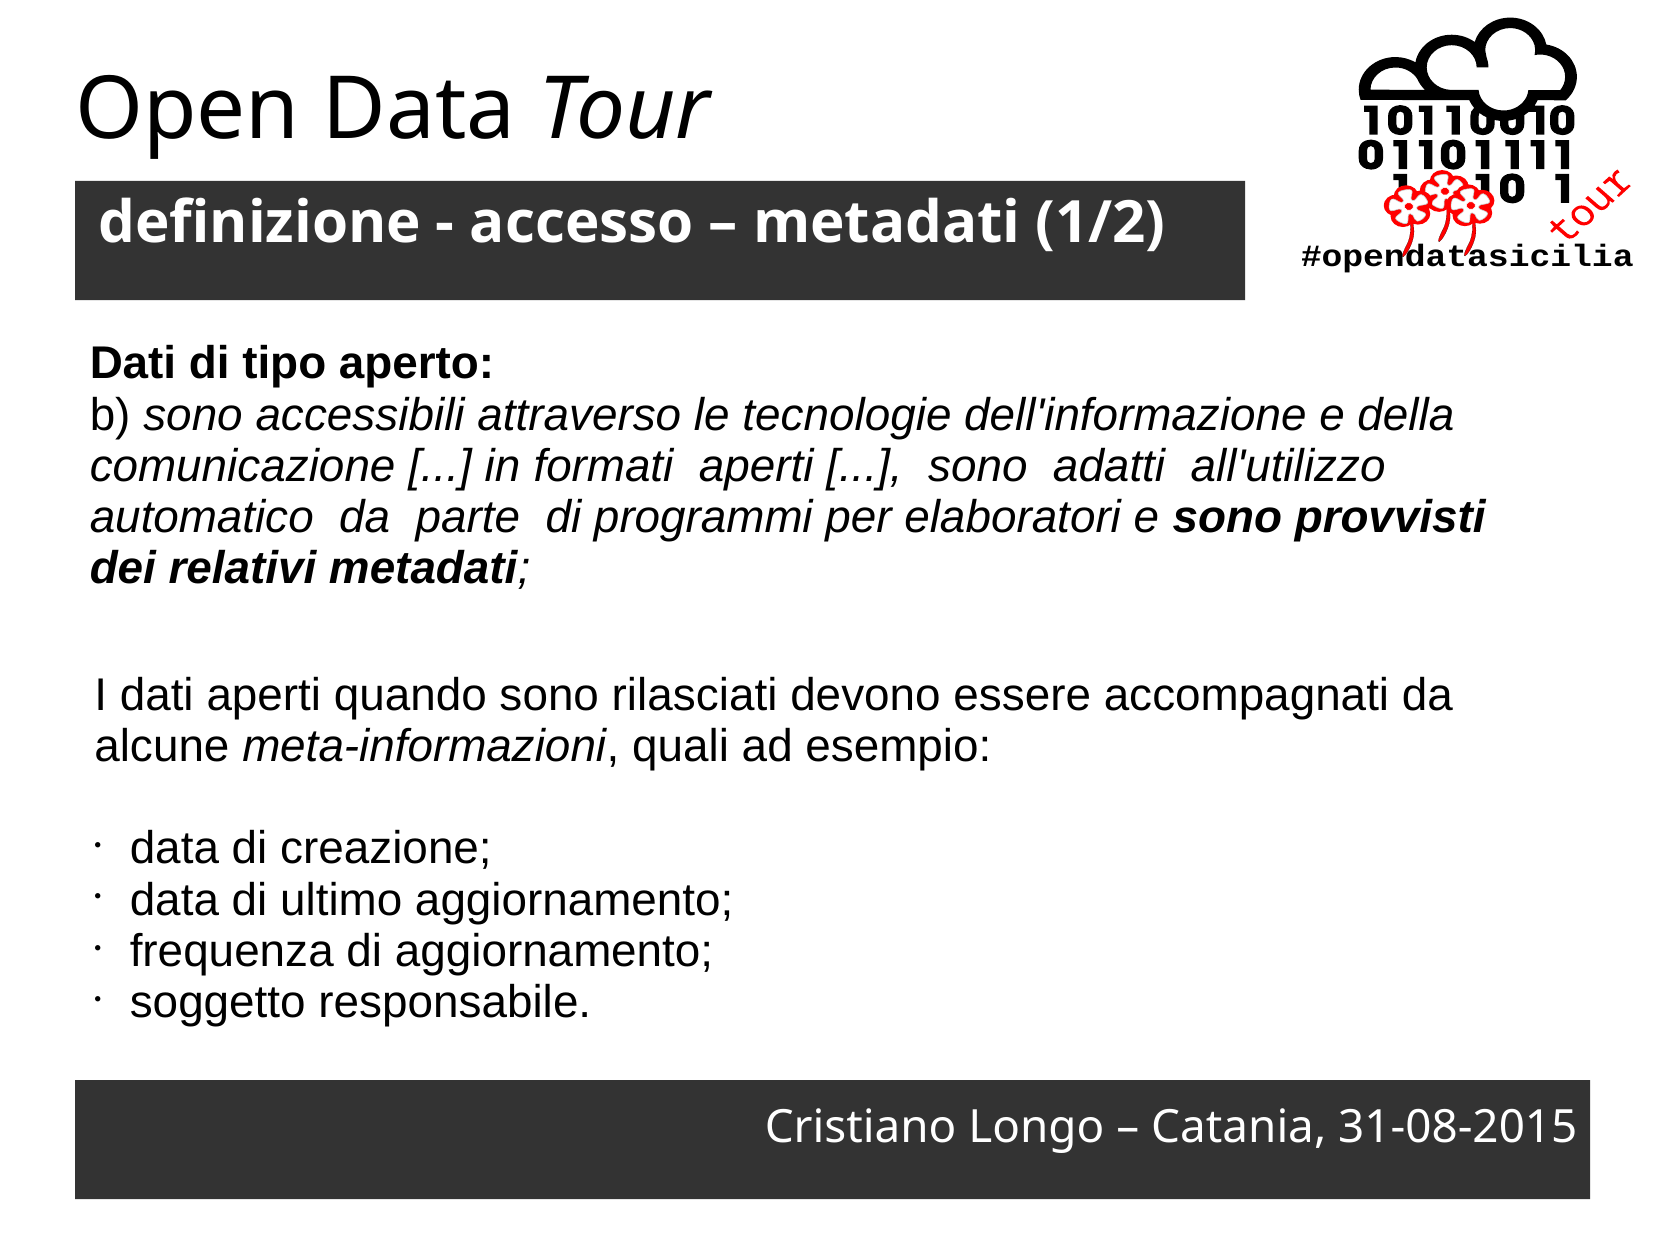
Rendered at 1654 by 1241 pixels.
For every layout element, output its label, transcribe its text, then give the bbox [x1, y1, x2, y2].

list Open Data Tour [75, 45, 1246, 165]
text_box Dati di tipo aperto: b) sono accessibili attraverso le tecnologie dell'informazione e della comunicazione [...] in formati aperti [...], sono adatti all'utilizzo automatico da parte di programmi per elaboratori e sono provvisti dei relativi metadati; [75, 330, 1561, 602]
picture [1302, 17, 1633, 273]
list Cristiano Longo – Catania, 31-08-2015 [75, 1080, 1591, 1200]
text_box I dati aperti quando sono rilasciati devono essere accompagnati da alcune meta-informazioni, quali ad esempio: data di creazione; data di ultimo aggiornamento; frequenza di aggiornamento; soggetto responsabile. [79, 661, 1580, 1035]
list definizione - accesso – metadati (1/2) [75, 180, 1246, 301]
